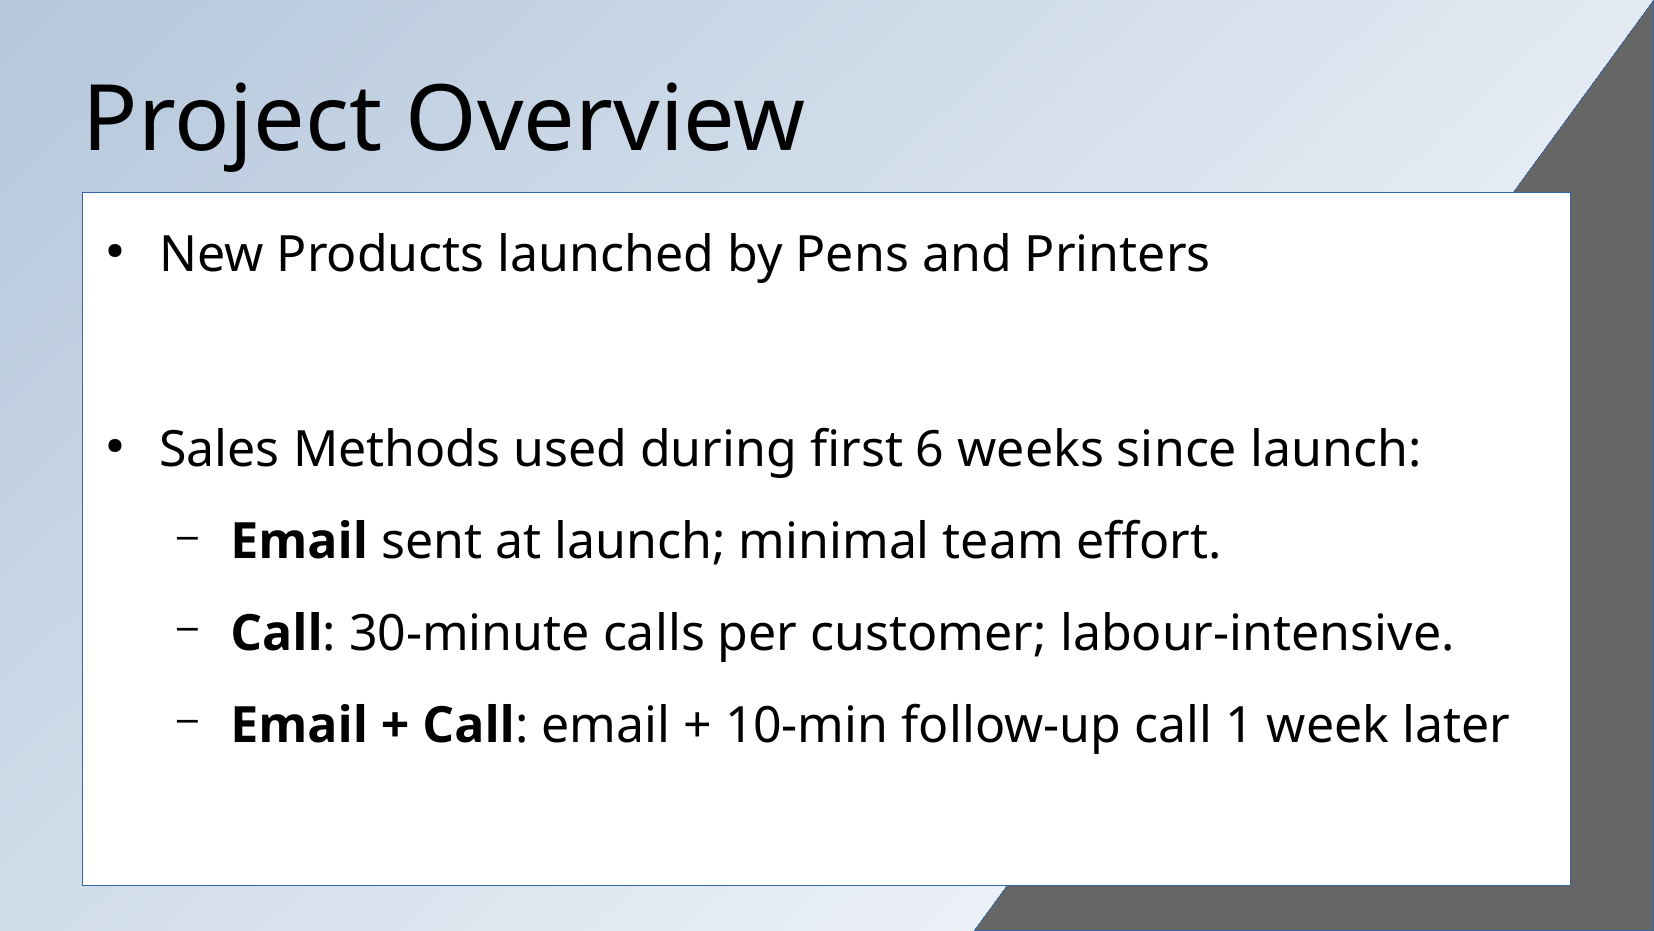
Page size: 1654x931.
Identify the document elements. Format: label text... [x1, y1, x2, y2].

text_box [82, 0, 1654, 931]
list New Products launched by Pens and Printers Sales Methods used during first 6 weeks since launch: Email sent at launch; minimal team effort. Call: 30-minute calls per customer; labour-intensive. Email + Call: email + 10-min follow-up call 1 week later [88, 217, 1572, 886]
title Project Overview [82, 37, 1571, 192]
